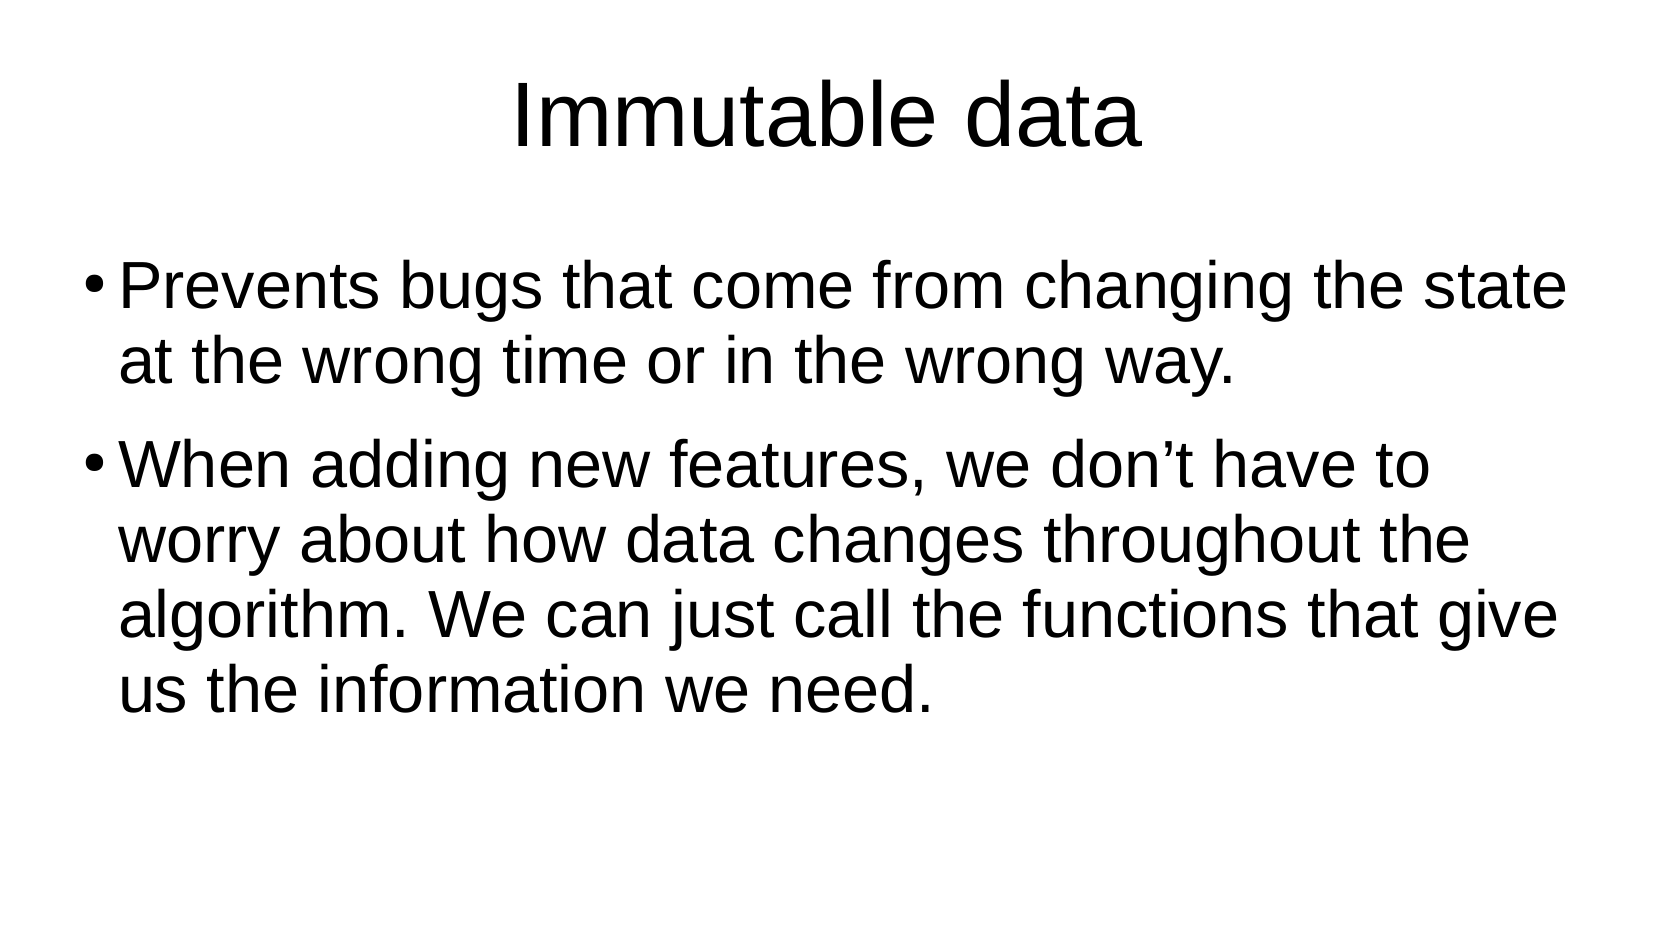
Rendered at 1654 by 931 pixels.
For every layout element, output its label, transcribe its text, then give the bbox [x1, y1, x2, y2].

subtitle Prevents bugs that come from changing the state at the wrong time or in the wrong way. When adding new features, we don’t have to worry about how data changes throughout the algorithm. We can just call the functions that give us the information we need. [82, 217, 1571, 757]
title Immutable data [82, 37, 1571, 193]
